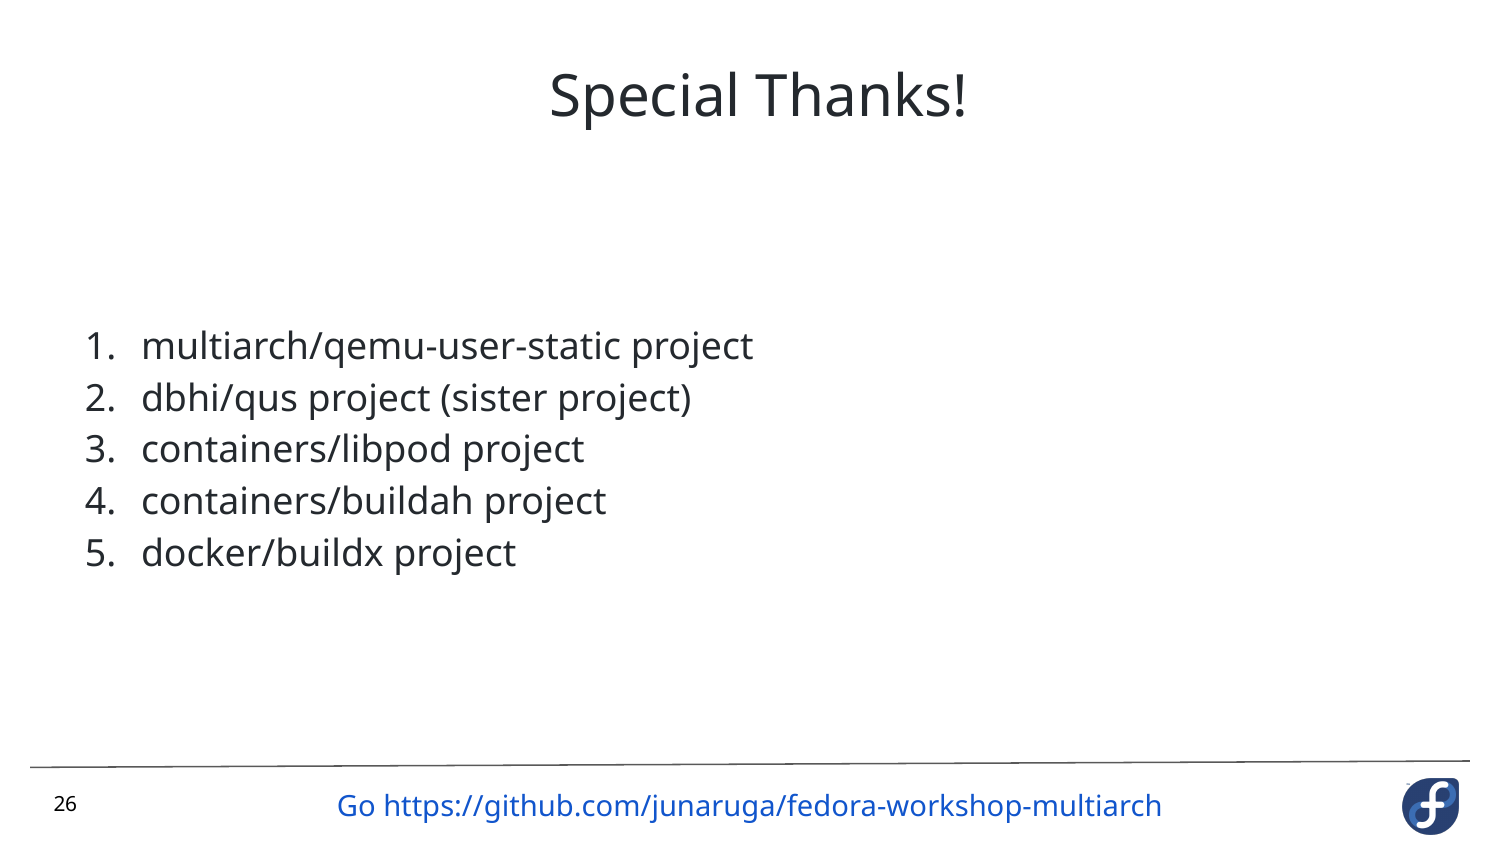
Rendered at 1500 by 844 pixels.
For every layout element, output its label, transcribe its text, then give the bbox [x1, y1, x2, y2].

slide_number Go https://github.com/junaruga/fedora-workshop-multiarch [191, 772, 1309, 837]
slide_number <number> [38, 772, 104, 837]
picture [1402, 778, 1459, 835]
title Special Thanks! [30, 43, 1488, 138]
list multiarch/qemu-user-static project dbhi/qus project (sister project) containers/libpod project containers/buildah project docker/buildx project [51, 221, 1449, 750]
